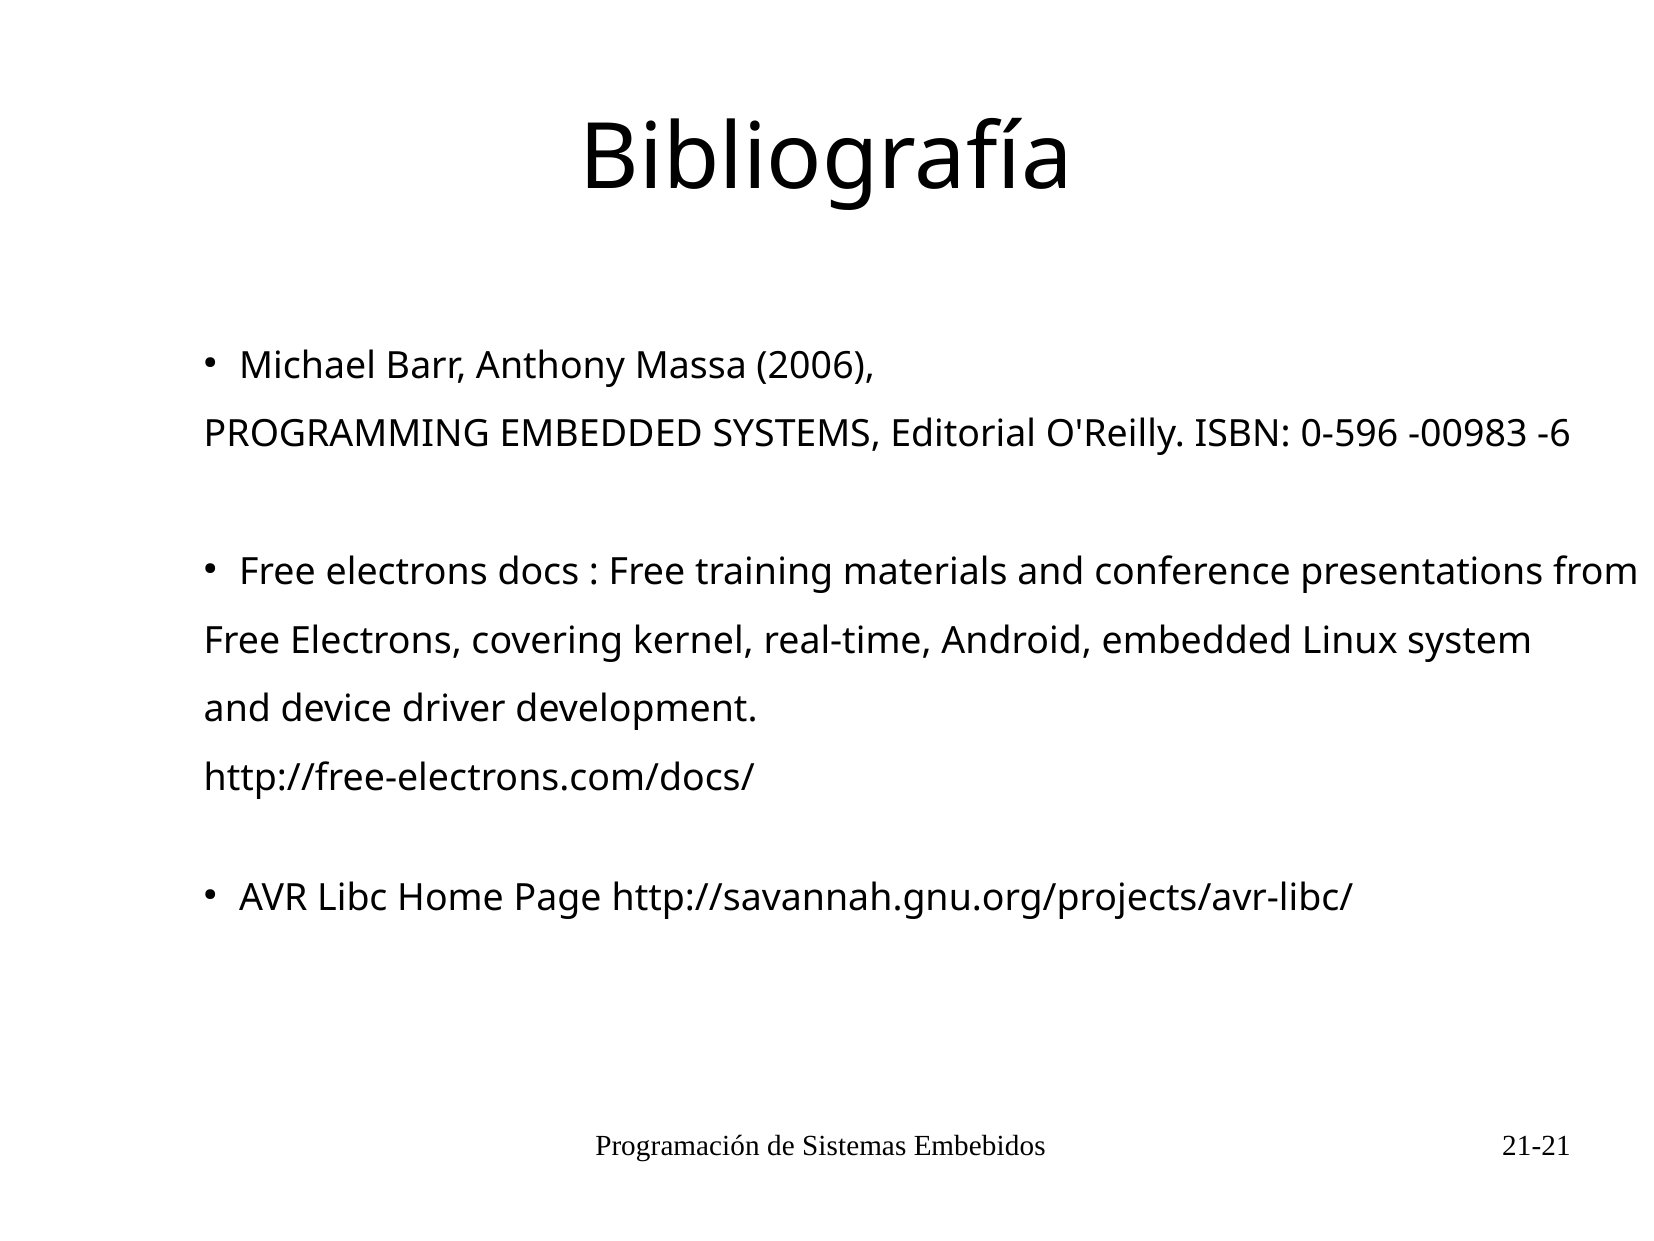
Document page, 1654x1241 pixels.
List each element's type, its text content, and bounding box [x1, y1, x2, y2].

title Bibliografía [82, 49, 1571, 257]
text_box Michael Barr, Anthony Massa (2006), PROGRAMMING EMBEDDED SYSTEMS, Editorial O'Reilly. ISBN: 0-596 -00983 -6 Free electrons docs : Free training materials and conference presentations from Free Electrons, covering kernel, real-time, Android, embedded Linux system and device driver development. http://free-electrons.com/docs/ AVR Libc Home Page http://savannah.gnu.org/projects/avr-libc/ [188, 330, 1654, 1053]
